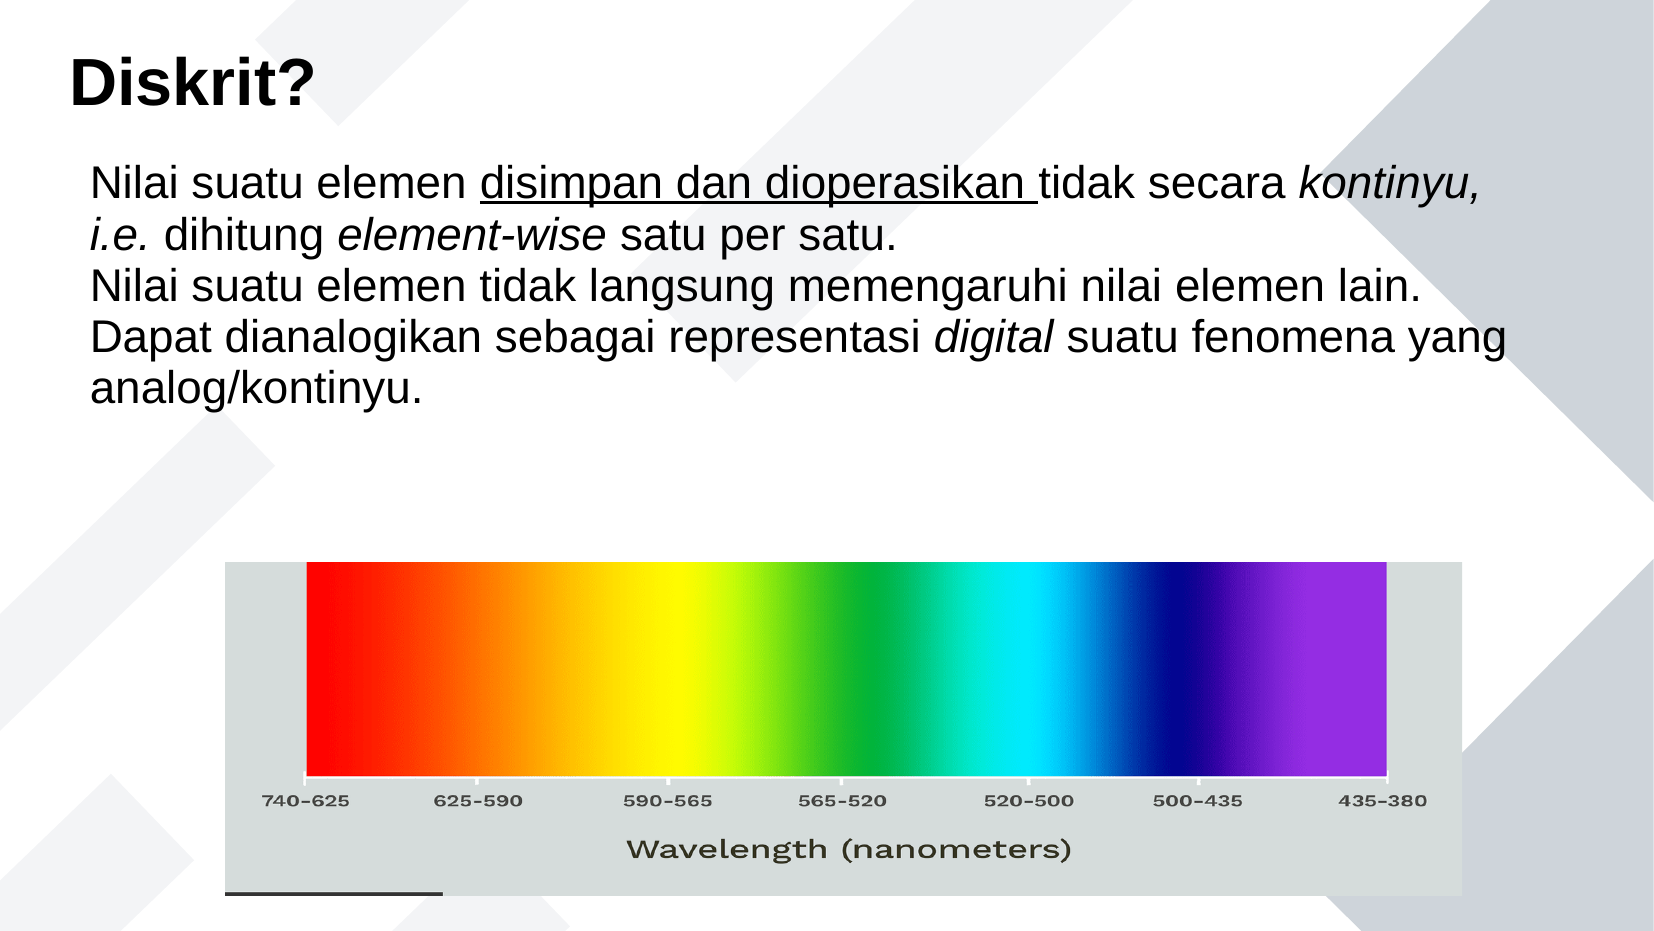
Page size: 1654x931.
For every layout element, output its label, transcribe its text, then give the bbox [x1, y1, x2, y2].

text_box Nilai suatu elemen disimpan dan dioperasikan tidak secara kontinyu, i.e. dihitung element-wise satu per satu. Nilai suatu elemen tidak langsung memengaruhi nilai elemen lain. Dapat dianalogikan sebagai representasi digital suatu fenomena yang analog/kontinyu. [75, 150, 1576, 826]
text_box Diskrit? [35, 37, 338, 144]
picture [225, 562, 1463, 896]
